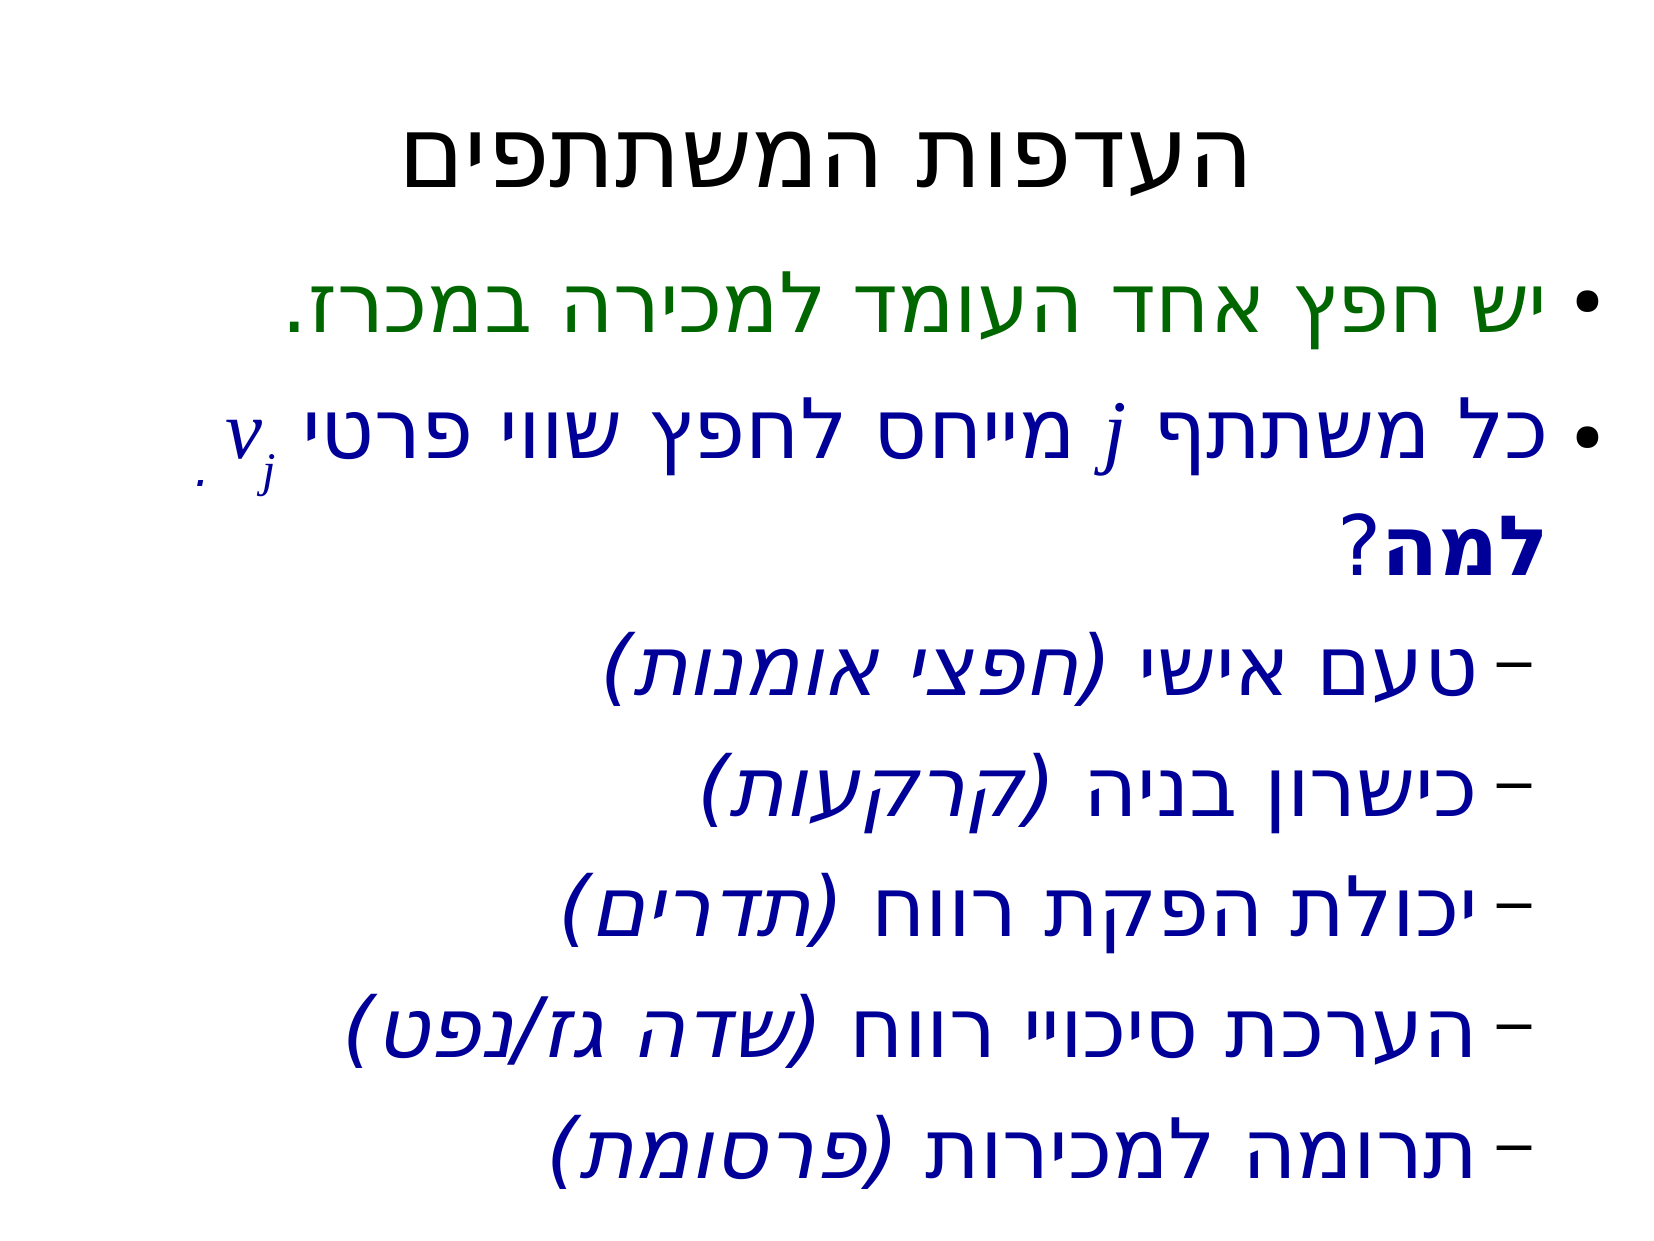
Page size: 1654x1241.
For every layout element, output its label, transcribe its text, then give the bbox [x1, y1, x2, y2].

title העדפות המשתתפים [82, 49, 1571, 255]
list יש חפץ אחד העומד למכירה במכרז. כל משתתף j מייחס לחפץ שווי פרטי vj . למה? טעם אישי (חפצי אומנות) כישרון בניה (קרקעות) יכולת הפקת רווח (תדרים) הערכת סיכויי רווח (שדה גז/נפט) תרומה למכירות (פרסומת) אם משתתף j זוכה ומשלם p, התועלת שלו vj-p. [30, 255, 1621, 1201]
